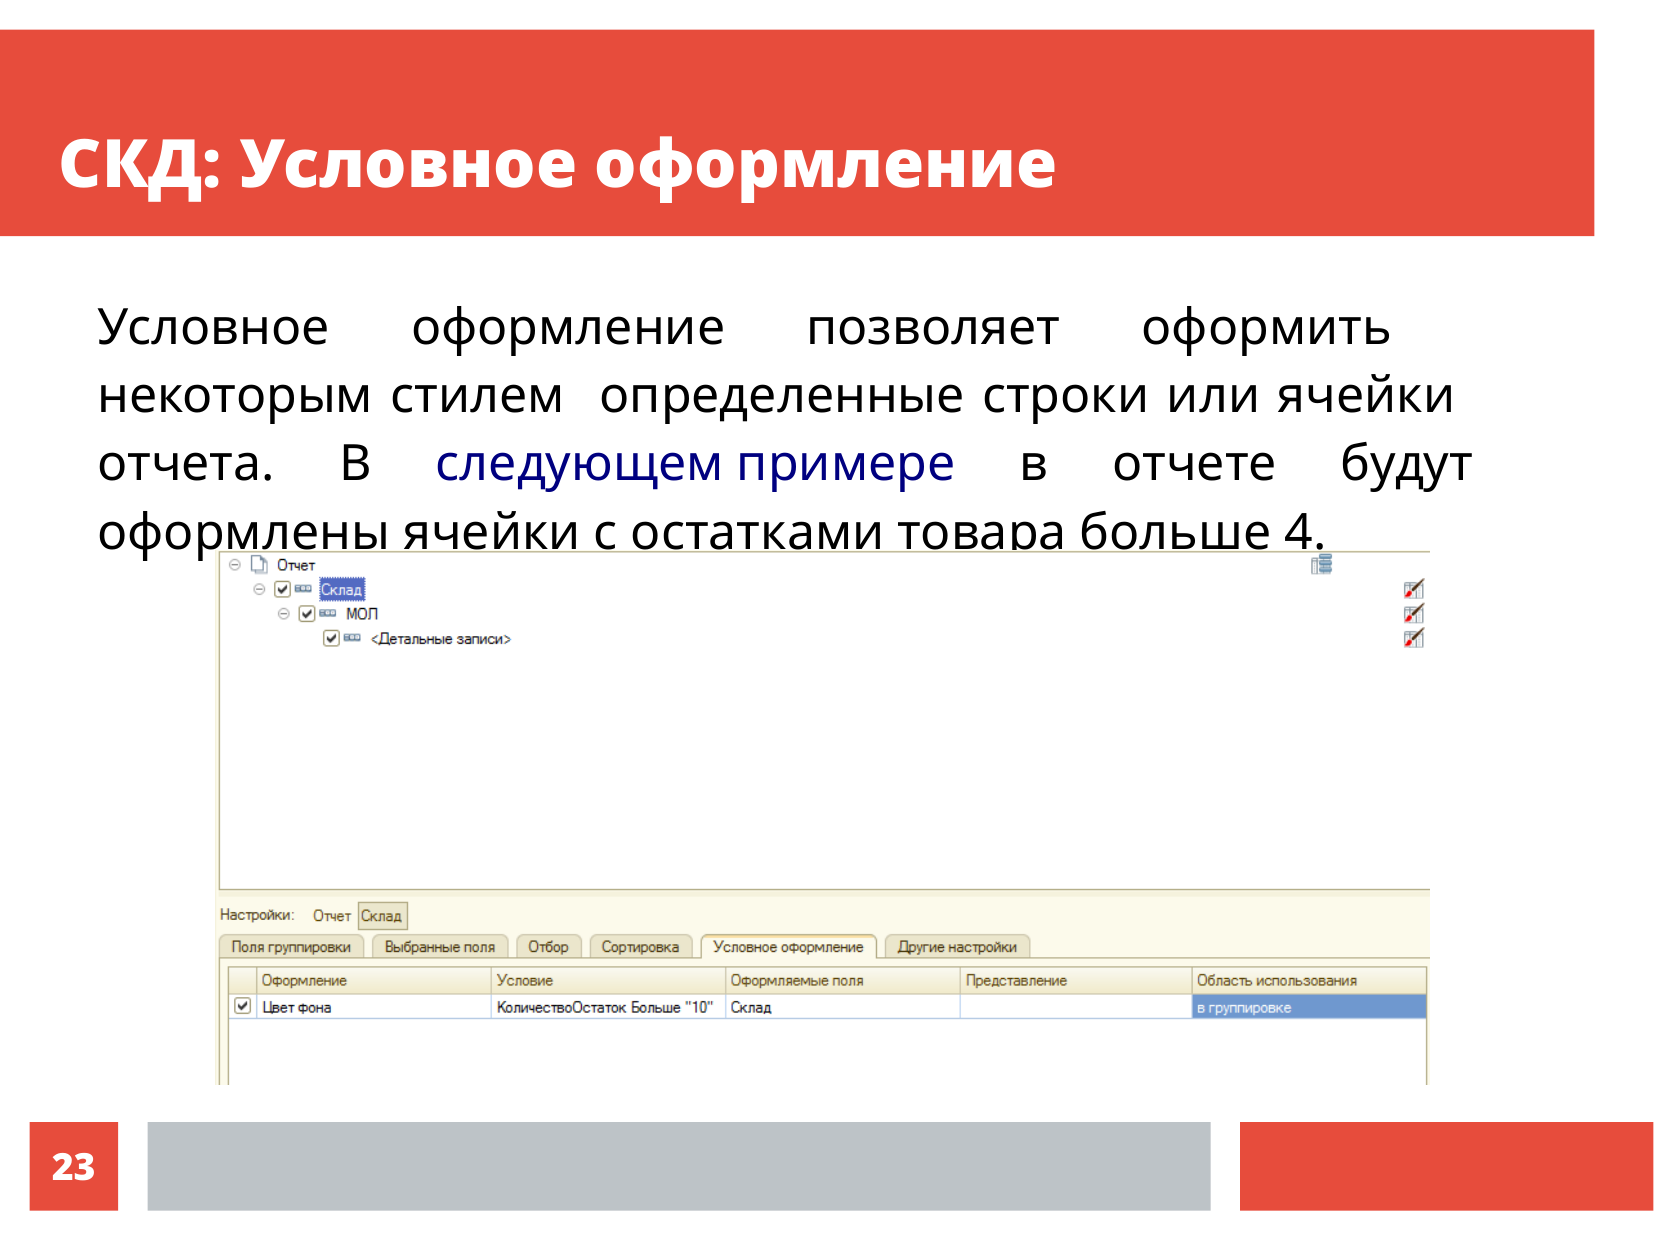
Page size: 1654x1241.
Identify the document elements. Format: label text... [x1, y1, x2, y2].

picture [215, 550, 1430, 1085]
title СКД: Условное оформление [59, 59, 1595, 207]
text_box Условное оформление позволяет оформить некоторым стилем определенные строки или ячейки отчета. В следующем примере в отчете будут оформлены ячейки с остатками товара больше 4. [82, 283, 1489, 551]
